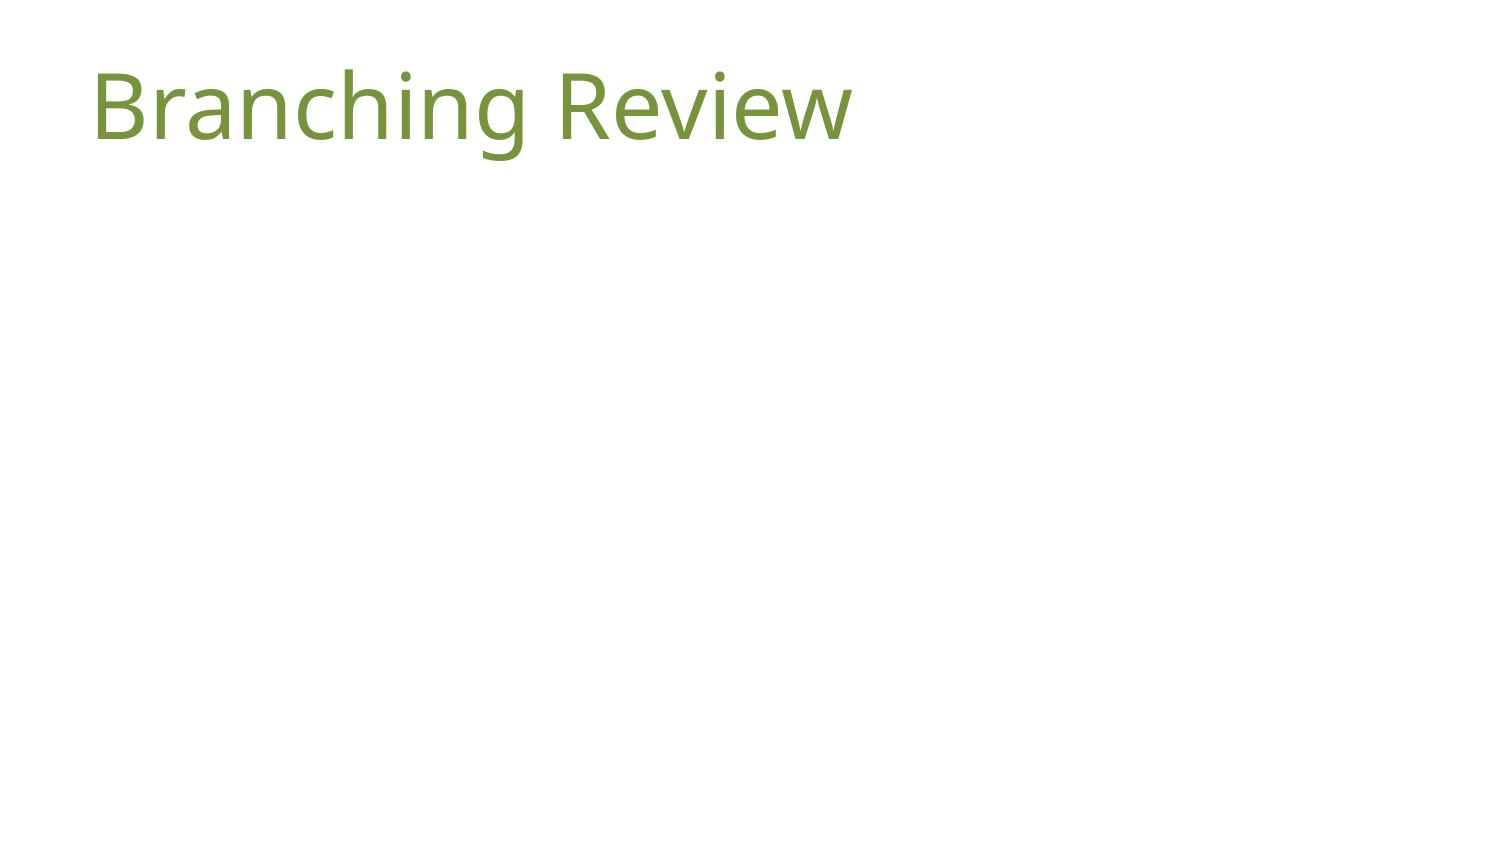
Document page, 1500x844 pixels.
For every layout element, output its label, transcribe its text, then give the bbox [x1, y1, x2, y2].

title Branching Review [75, 33, 1425, 175]
